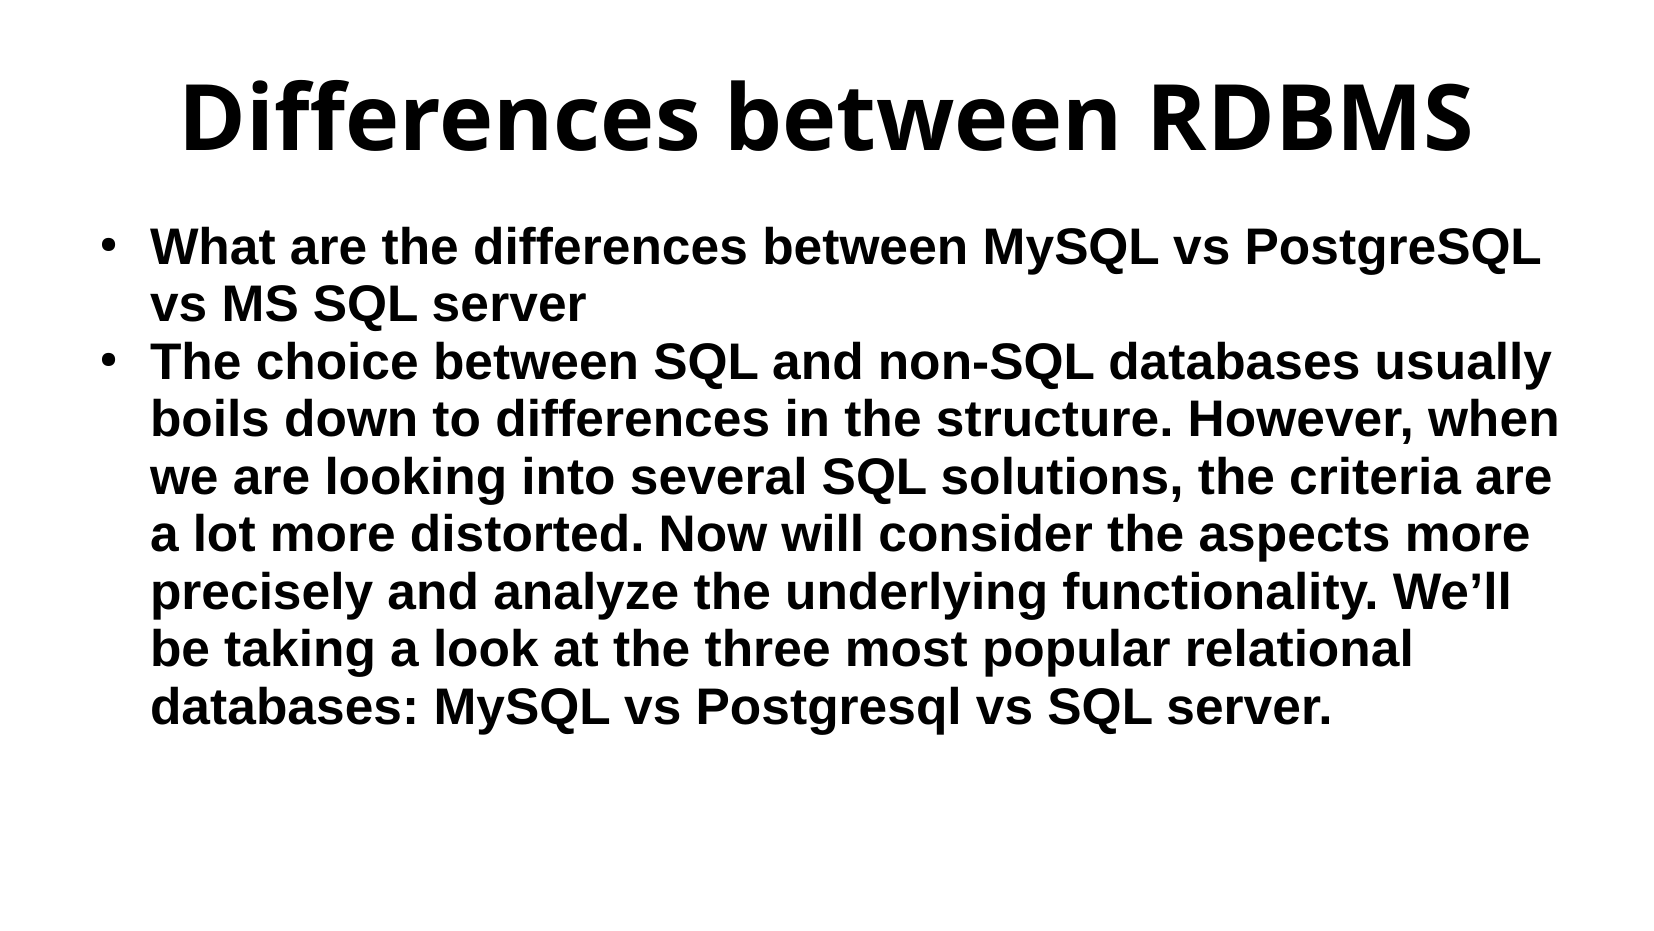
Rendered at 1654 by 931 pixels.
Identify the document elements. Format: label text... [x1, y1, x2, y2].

title Differences between RDBMS [82, 37, 1571, 193]
list What are the differences between MySQL vs PostgreSQL vs MS SQL server The choice between SQL and non-SQL databases usually boils down to differences in the structure. However, when we are looking into several SQL solutions, the criteria are a lot more distorted. Now will consider the aspects more precisely and analyze the underlying functionality. We’ll be taking a look at the three most popular relational databases: MySQL vs Postgresql vs SQL server. [82, 217, 1571, 758]
